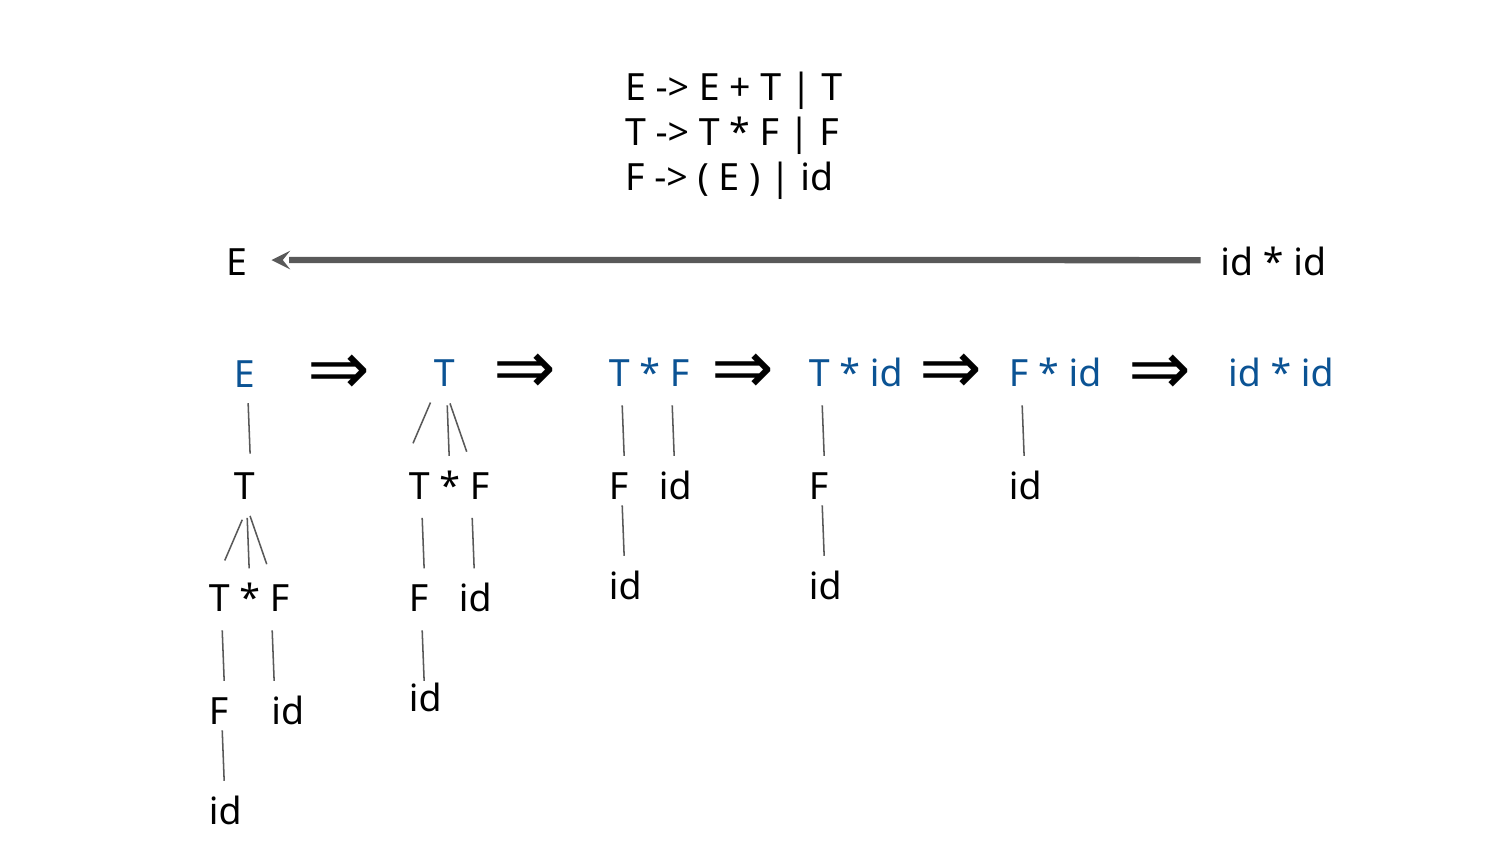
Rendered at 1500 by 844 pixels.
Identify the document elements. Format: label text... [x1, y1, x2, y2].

text_box ⇒ [904, 304, 1008, 440]
text_box ⇒ [478, 304, 582, 440]
text_box id [793, 551, 940, 617]
text_box id [193, 776, 340, 842]
text_box E -> E + T | T T -> T * F | F F -> ( E ) | id [610, 47, 961, 113]
text_box id [443, 564, 527, 630]
text_box E [201, 227, 272, 293]
text_box E [218, 339, 292, 405]
text_box id [256, 676, 340, 742]
text_box id * id [1200, 227, 1347, 293]
text_box F * id [1008, 339, 1113, 405]
text_box T [418, 339, 478, 405]
text_box T * F [193, 564, 340, 630]
text_box id [393, 664, 540, 730]
text_box F [793, 451, 940, 517]
text_box T * F [593, 339, 696, 405]
text_box ⇒ [292, 304, 396, 441]
text_box F [393, 564, 443, 630]
text_box T * id [800, 339, 904, 405]
text_box F [593, 451, 643, 517]
text_box ⇒ [1113, 304, 1217, 441]
text_box id [643, 451, 727, 517]
text_box F [193, 676, 253, 742]
text_box id [993, 451, 1140, 517]
text_box T [218, 451, 365, 517]
text_box T * F [393, 451, 540, 517]
text_box id * id [1217, 339, 1359, 405]
text_box ⇒ [696, 304, 800, 440]
text_box id [593, 551, 740, 617]
